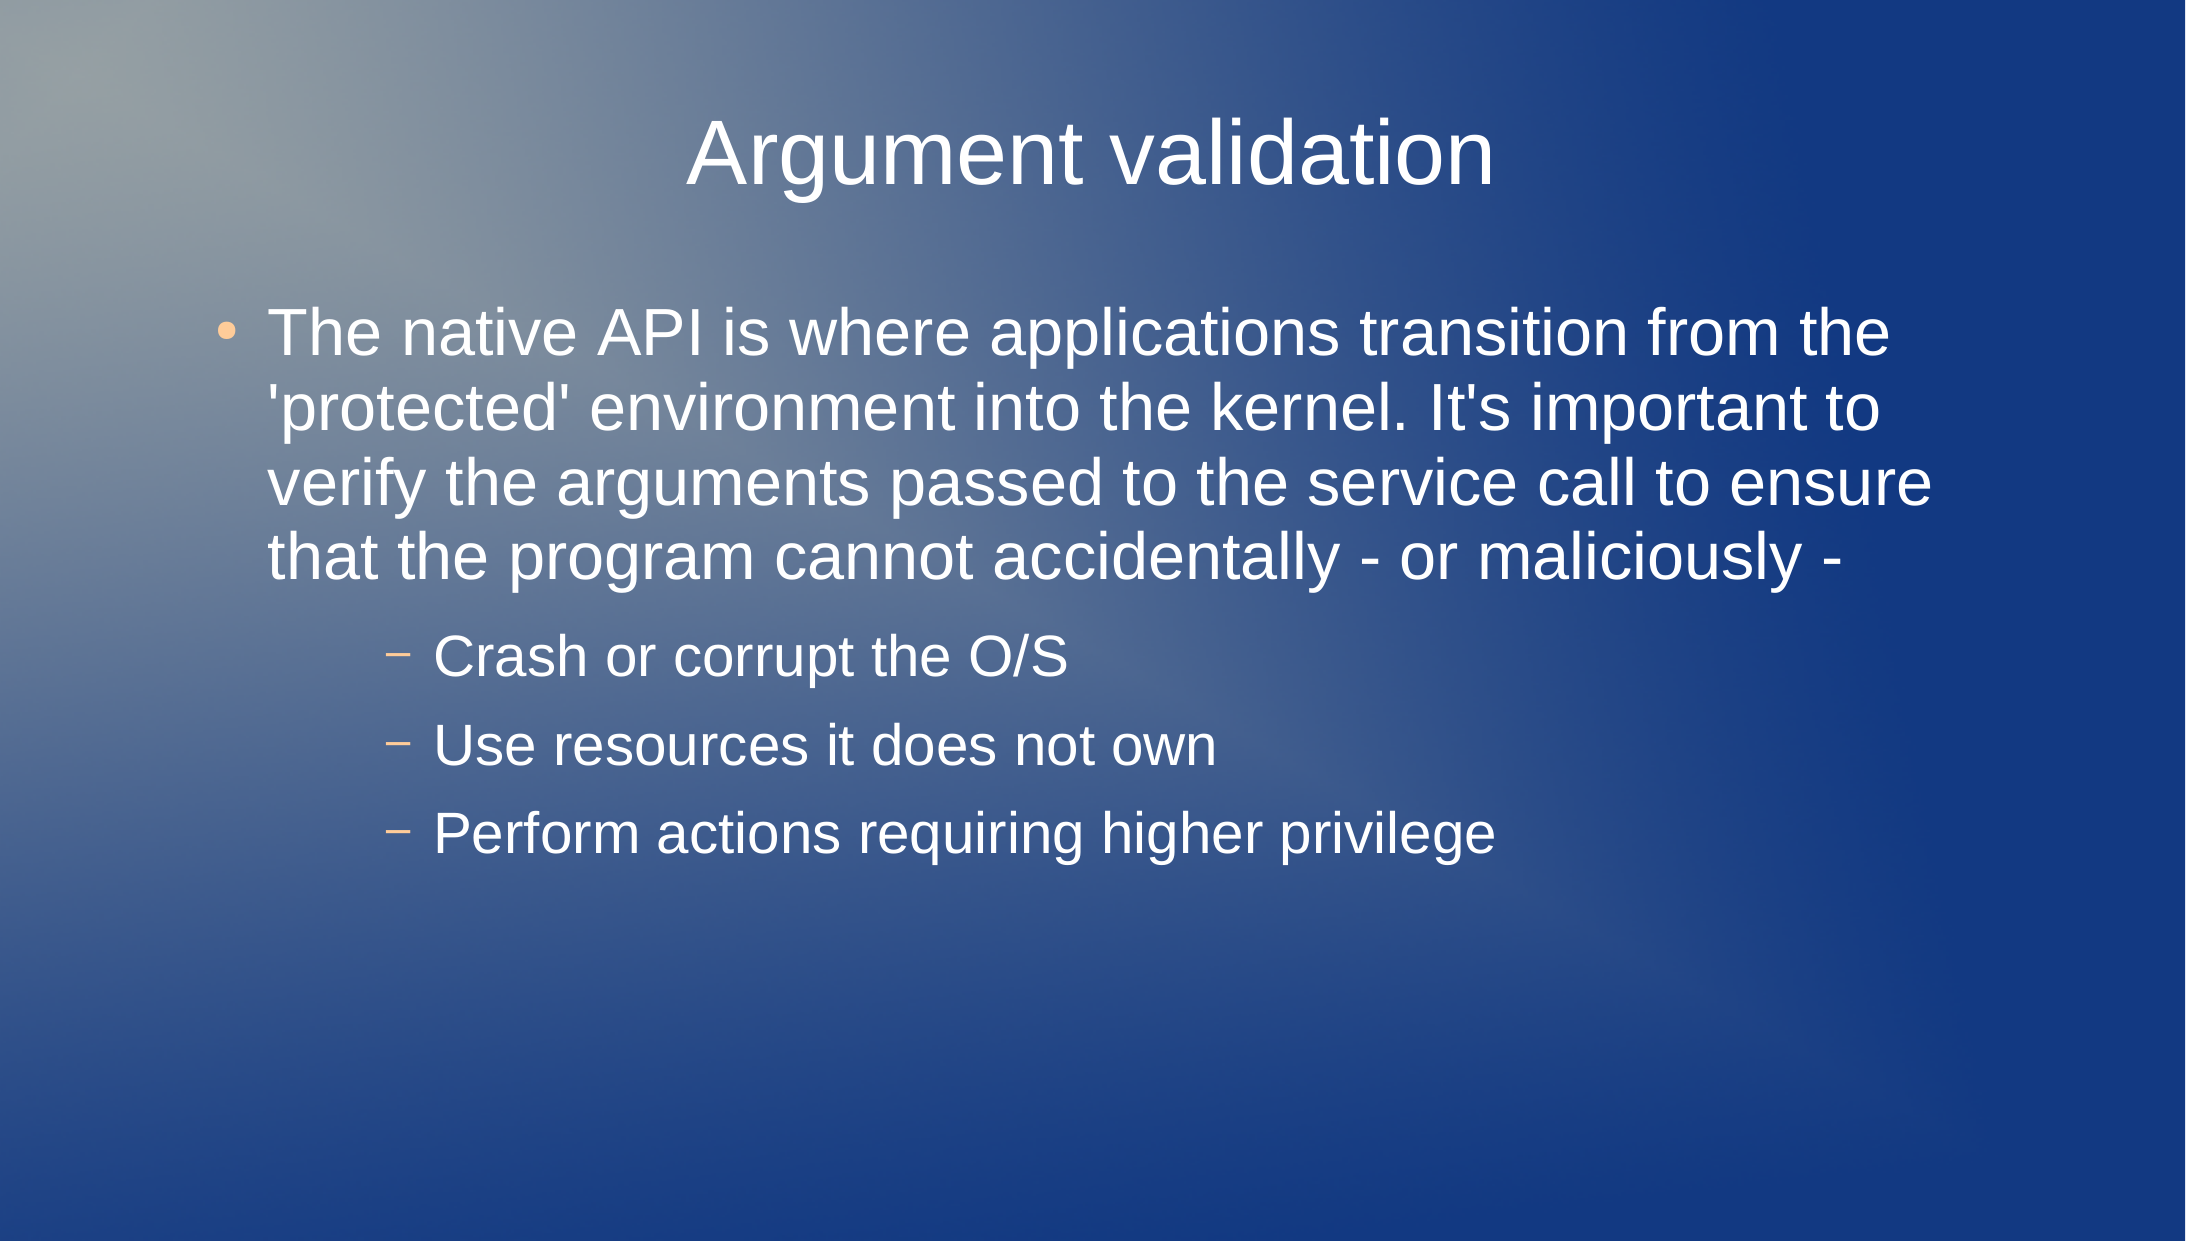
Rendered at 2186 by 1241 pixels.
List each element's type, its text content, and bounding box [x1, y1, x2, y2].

list The native API is where applications transition from the 'protected' environment into the kernel. It's important to verify the arguments passed to the service call to ensure that the program cannot accidentally - or maliciously - Crash or corrupt the O/S Use resources it does not own Perform actions requiring higher privilege [197, 295, 2022, 1204]
title Argument validation [109, 49, 2076, 257]
picture [0, 0, 2186, 1241]
